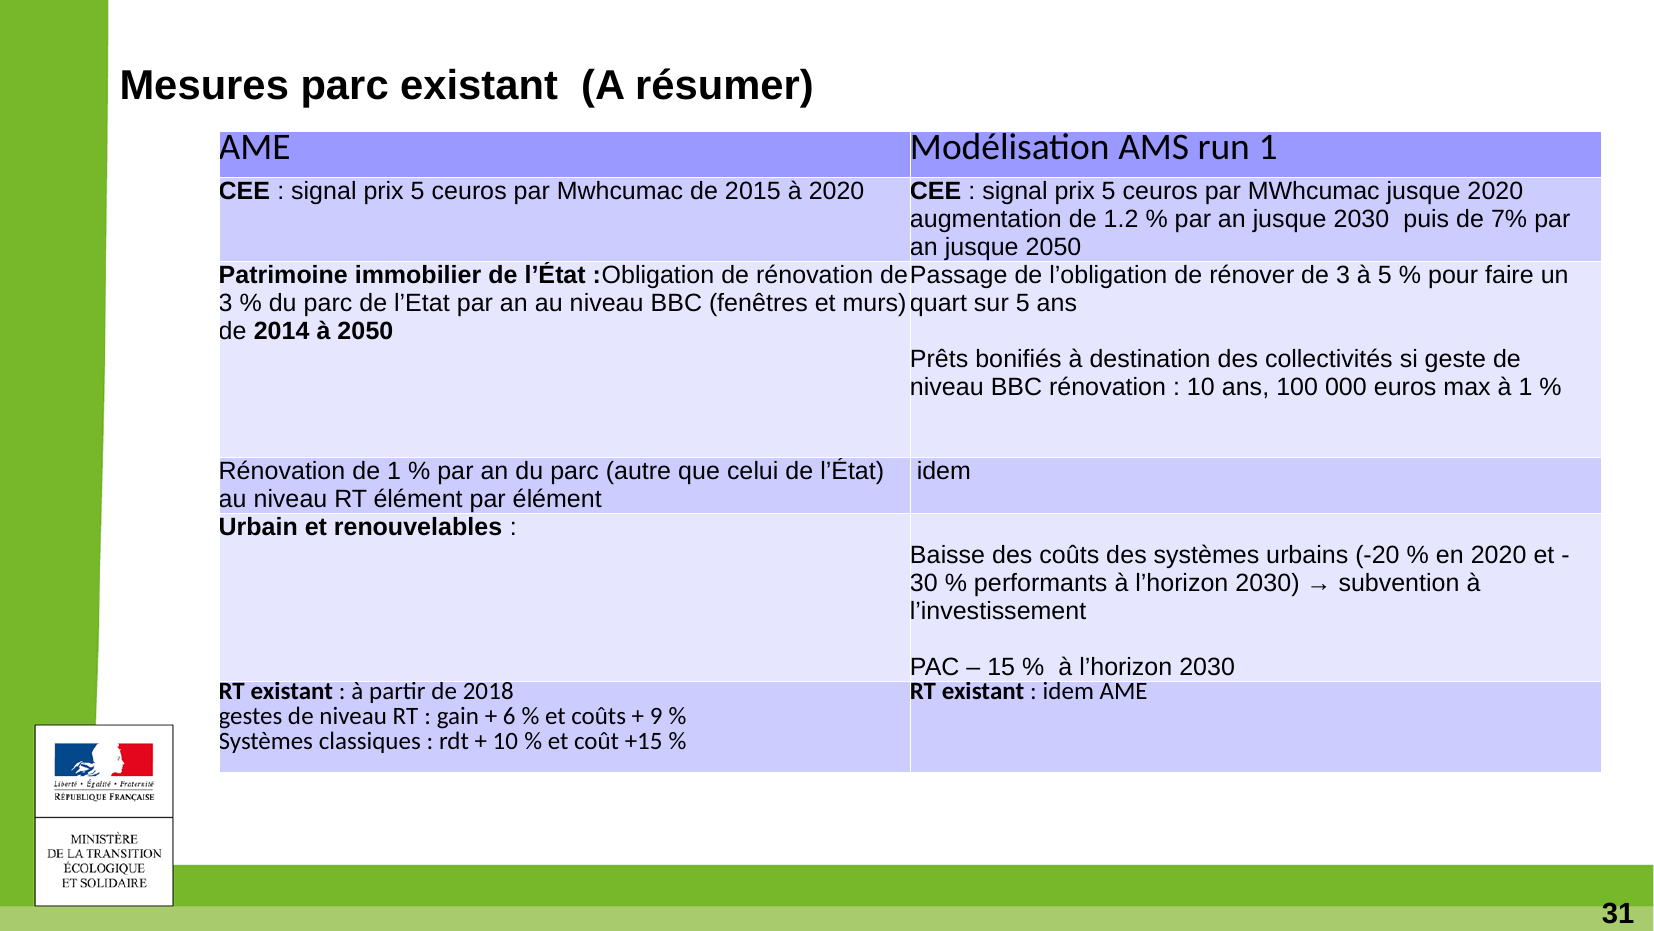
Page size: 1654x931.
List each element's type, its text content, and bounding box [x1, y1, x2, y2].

table_cell CEE : signal prix 5 ceuros par Mwhcumac de 2015 à 2020 [220, 178, 910, 261]
list [186, 123, 1517, 837]
table_cell Baisse des coûts des systèmes urbains (-20 % en 2020 et -30 % performants à l’horizon 2030) → subvention à l’investissement PAC – 15 % à l’horizon 2030 [911, 514, 1601, 681]
table_cell Patrimoine immobilier de l’État :Obligation de rénovation de 3 % du parc de l’Etat par an au niveau BBC (fenêtres et murs) de 2014 à 2050 [220, 262, 910, 457]
title Mesures parc existant (A résumer) [119, 25, 1608, 145]
table_cell Passage de l’obligation de rénover de 3 à 5 % pour faire un quart sur 5 ans Prêts bonifiés à destination des collectivités si geste de niveau BBC rénovation : 10 ans, 100 000 euros max à 1 % [911, 262, 1601, 457]
table_cell Urbain et renouvelables : [220, 514, 910, 681]
table_cell CEE : signal prix 5 ceuros par MWhcumac jusque 2020 augmentation de 1.2 % par an jusque 2030 puis de 7% par an jusque 2050 [911, 178, 1601, 261]
table_cell idem [911, 458, 1601, 513]
table_cell RT existant : idem AME [911, 682, 1601, 772]
table_cell RT existant : à partir de 2018 gestes de niveau RT : gain + 6 % et coûts + 9 % Systèmes classiques : rdt + 10 % et coût +15 % [220, 682, 910, 772]
table_cell Rénovation de 1 % par an du parc (autre que celui de l’État) au niveau RT élément par élément [220, 458, 910, 513]
table_header AME [220, 132, 910, 177]
table_header Modélisation AMS run 1 [911, 132, 1601, 177]
table_header AME [225, 139, 233, 150]
picture [0, 0, 1654, 931]
